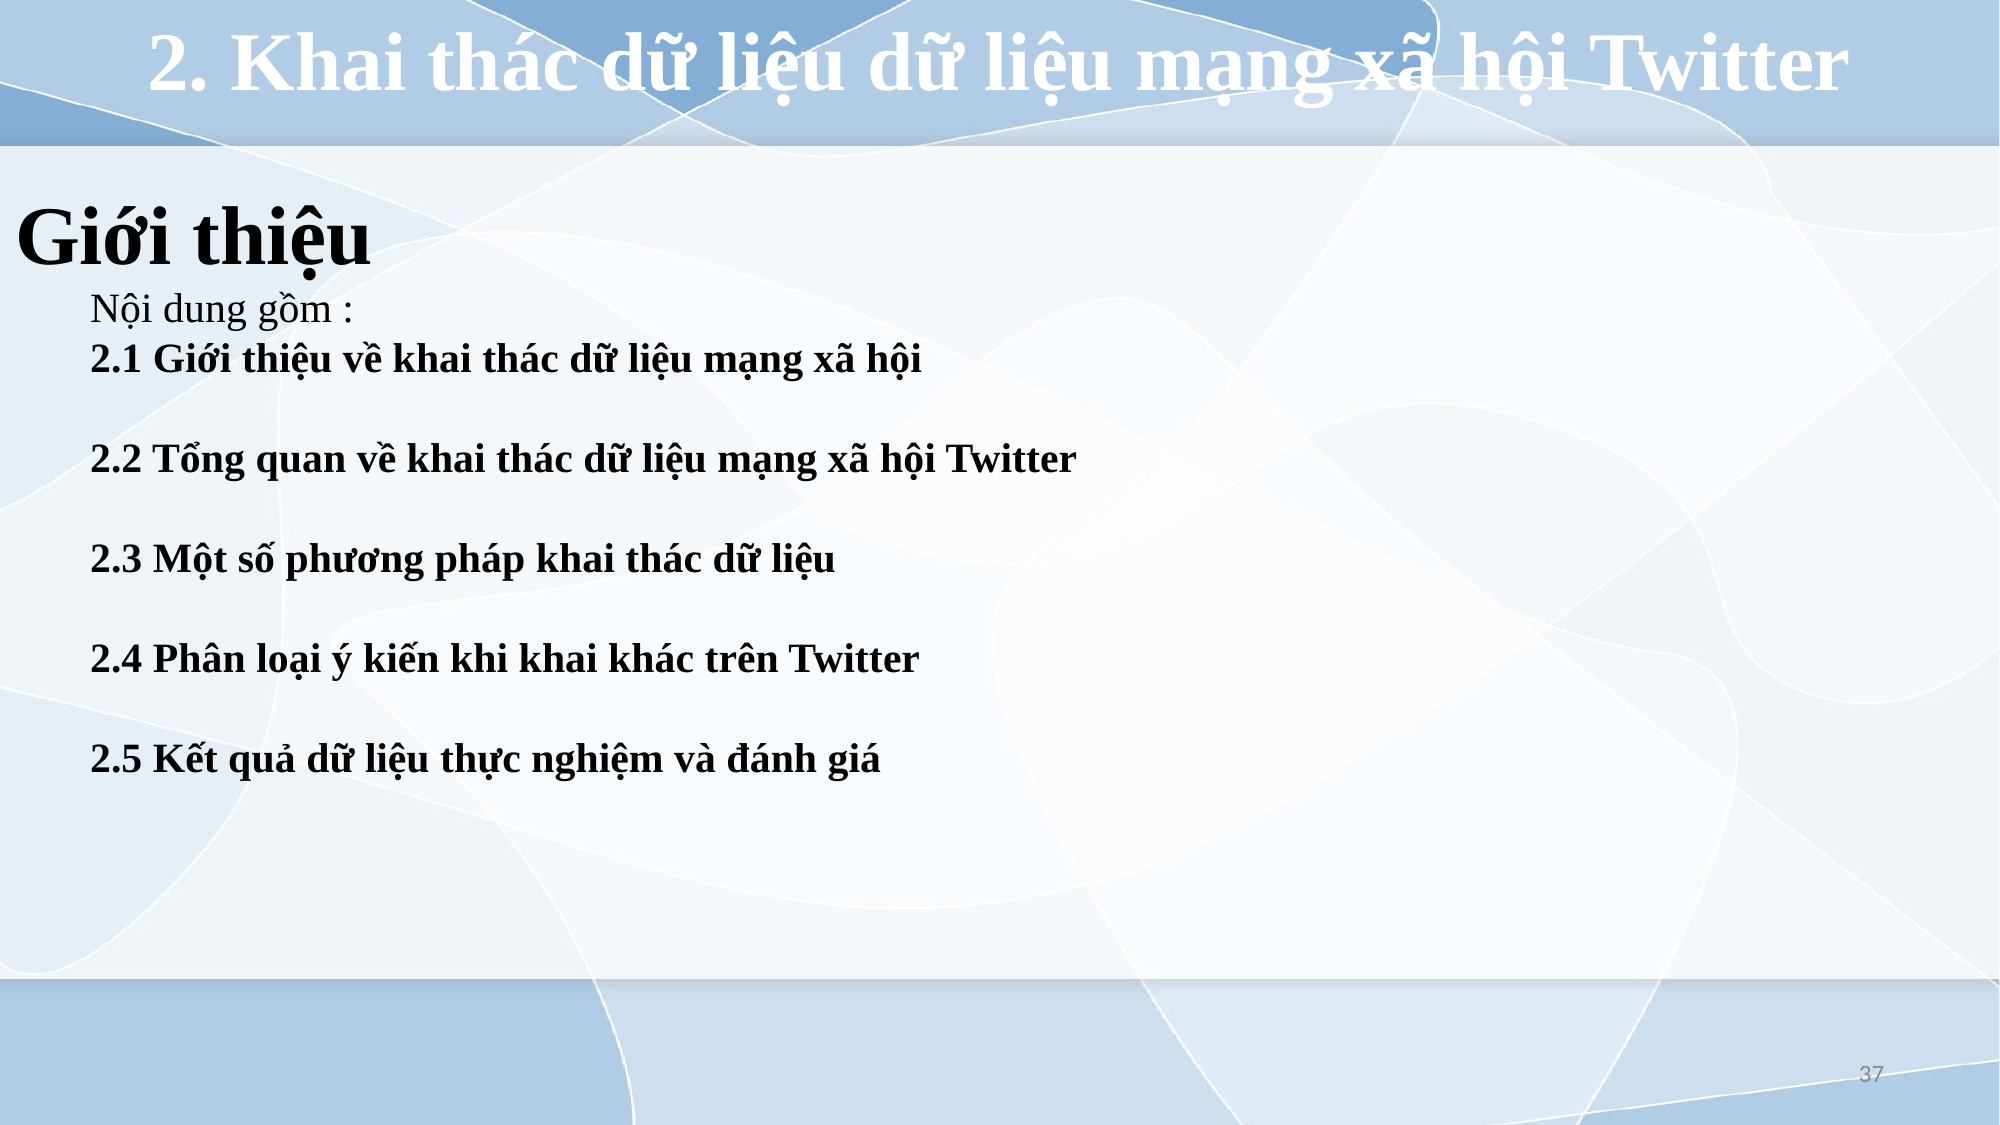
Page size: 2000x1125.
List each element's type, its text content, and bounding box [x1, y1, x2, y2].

title Giới thiệu Nội dung gồm : 2.1 Giới thiệu về khai thác dữ liệu mạng xã hội 2.2 Tổng quan về khai thác dữ liệu mạng xã hội Twitter 2.3 Một số phương pháp khai thác dữ liệu 2.4 Phân loại ý kiến khi khai khác trên Twitter 2.5 Kết quả dữ liệu thực nghiệm và đánh giá [0, 149, 1800, 863]
slide_number <number> [1432, 1042, 1900, 1103]
text_box 2. Khai thác dữ liệu dữ liệu mạng xã hội Twitter [0, 0, 2000, 115]
